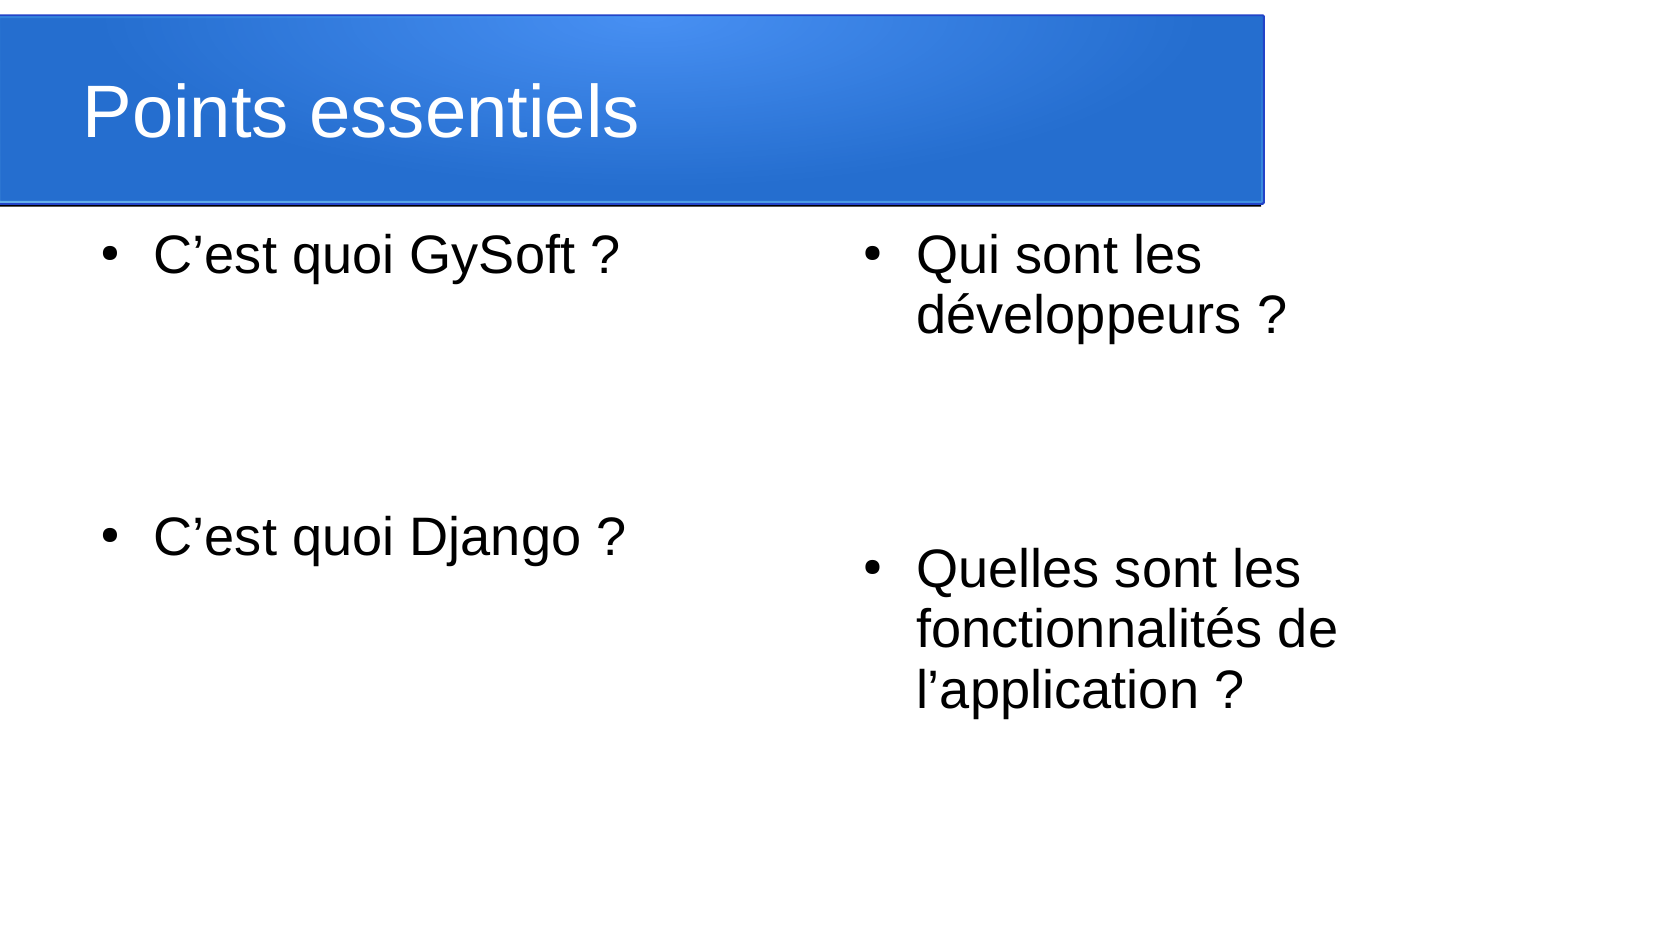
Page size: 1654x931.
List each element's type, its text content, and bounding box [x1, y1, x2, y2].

list Qui sont les développeurs ? Quelles sont les fonctionnalités de l’application ? [845, 224, 1572, 764]
list C’est quoi Django ? [82, 506, 809, 764]
title Points essentiels [82, 35, 1235, 189]
list C’est quoi GySoft ? [82, 224, 809, 482]
